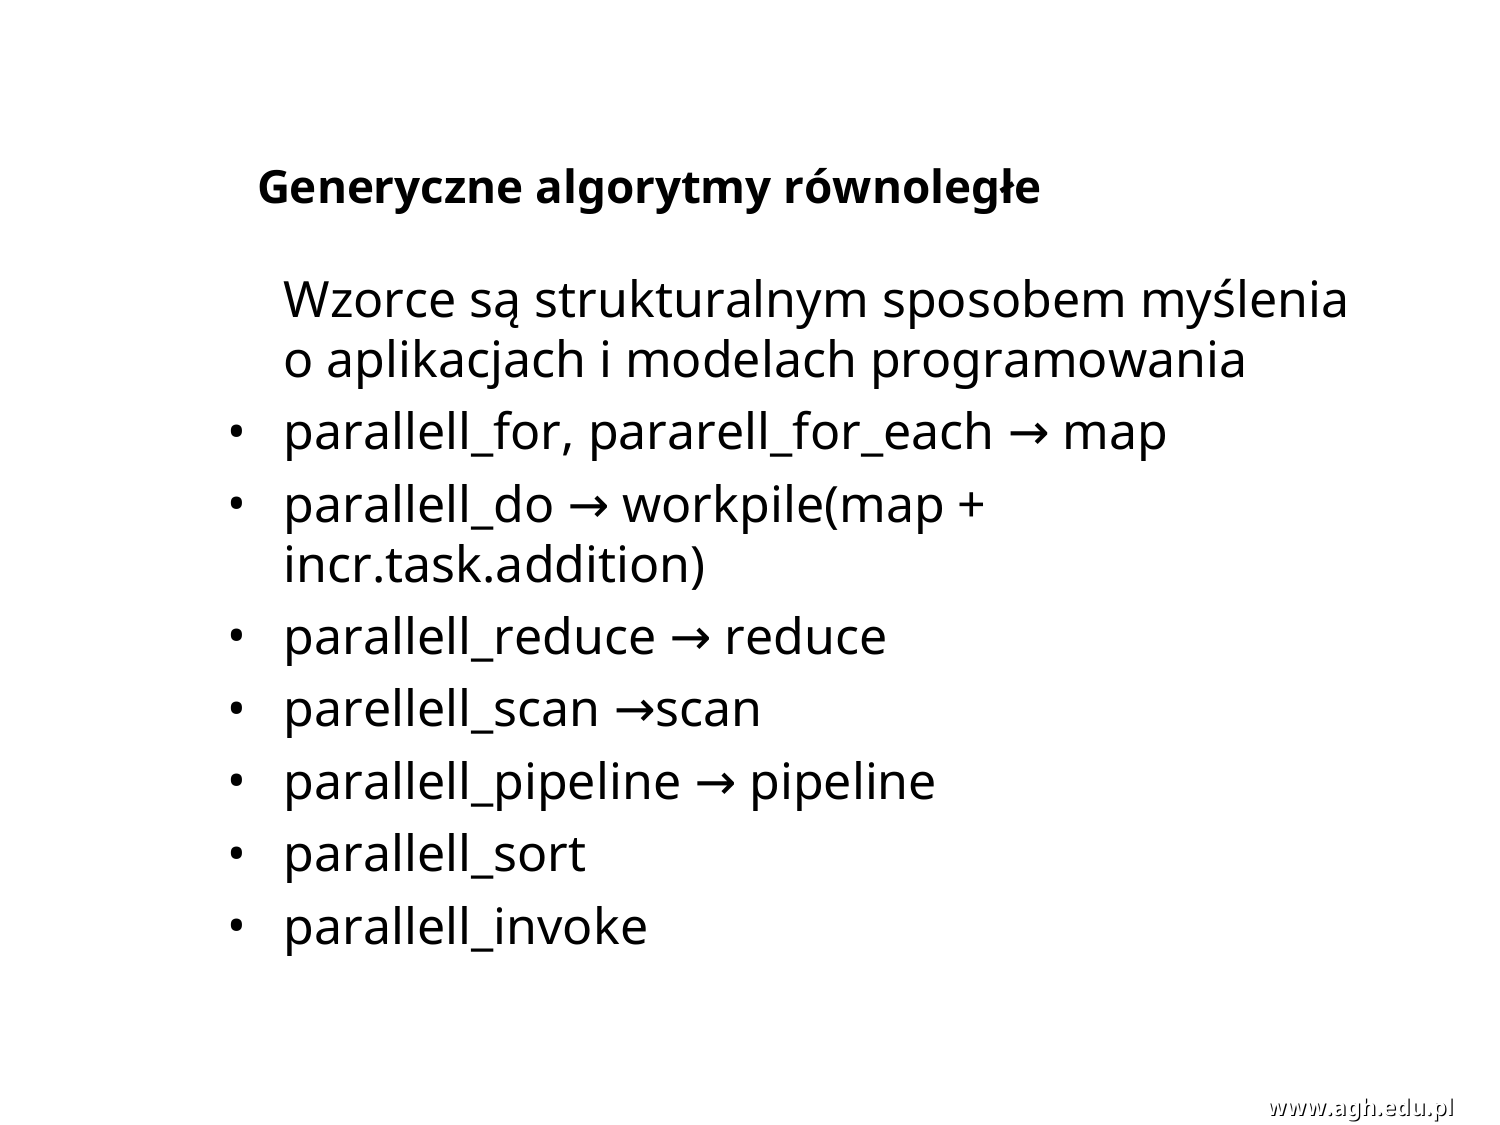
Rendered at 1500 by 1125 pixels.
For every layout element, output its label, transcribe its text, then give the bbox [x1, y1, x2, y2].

text_box www.agh.edu.pl [1251, 1084, 1500, 1125]
list Wzorce są strukturalnym sposobem myślenia o aplikacjach i modelach programowania parallell_for, pararell_for_each → map parallell_do → workpile(map + incr.task.addition) parallell_reduce → reduce parellell_scan →scan parallell_pipeline → pipeline parallell_sort parallell_invoke [212, 259, 1396, 998]
title Generyczne algorytmy równoległe [242, 137, 1425, 233]
